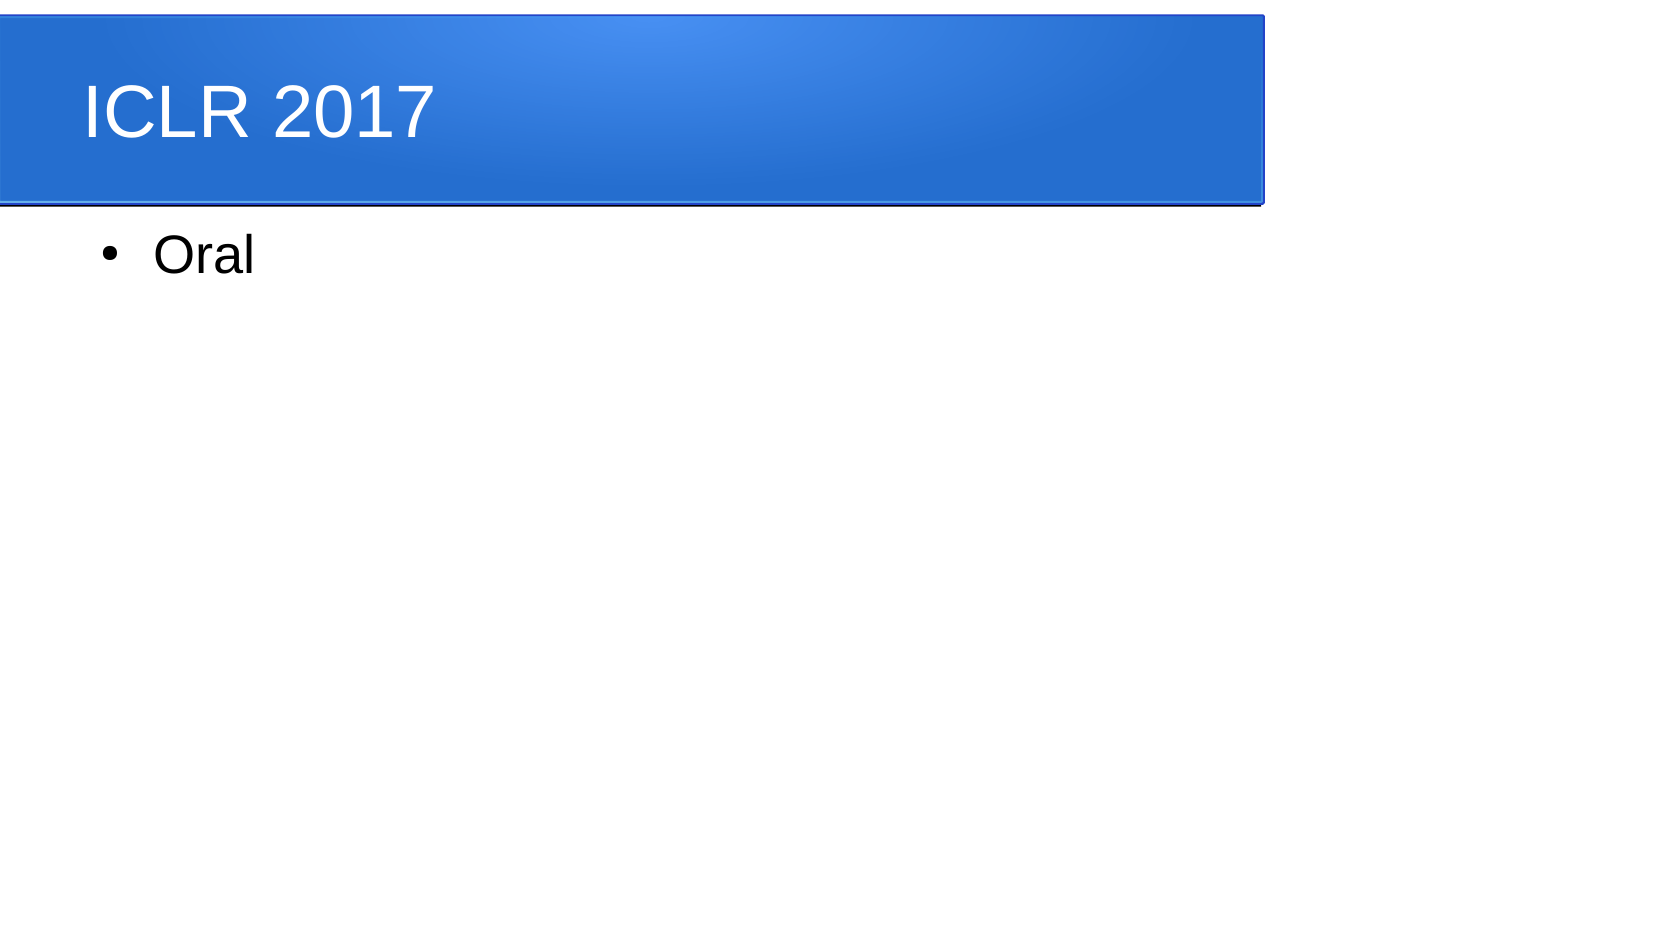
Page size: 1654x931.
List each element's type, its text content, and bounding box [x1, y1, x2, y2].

list Oral [82, 224, 1571, 764]
title ICLR 2017 [82, 35, 1235, 189]
